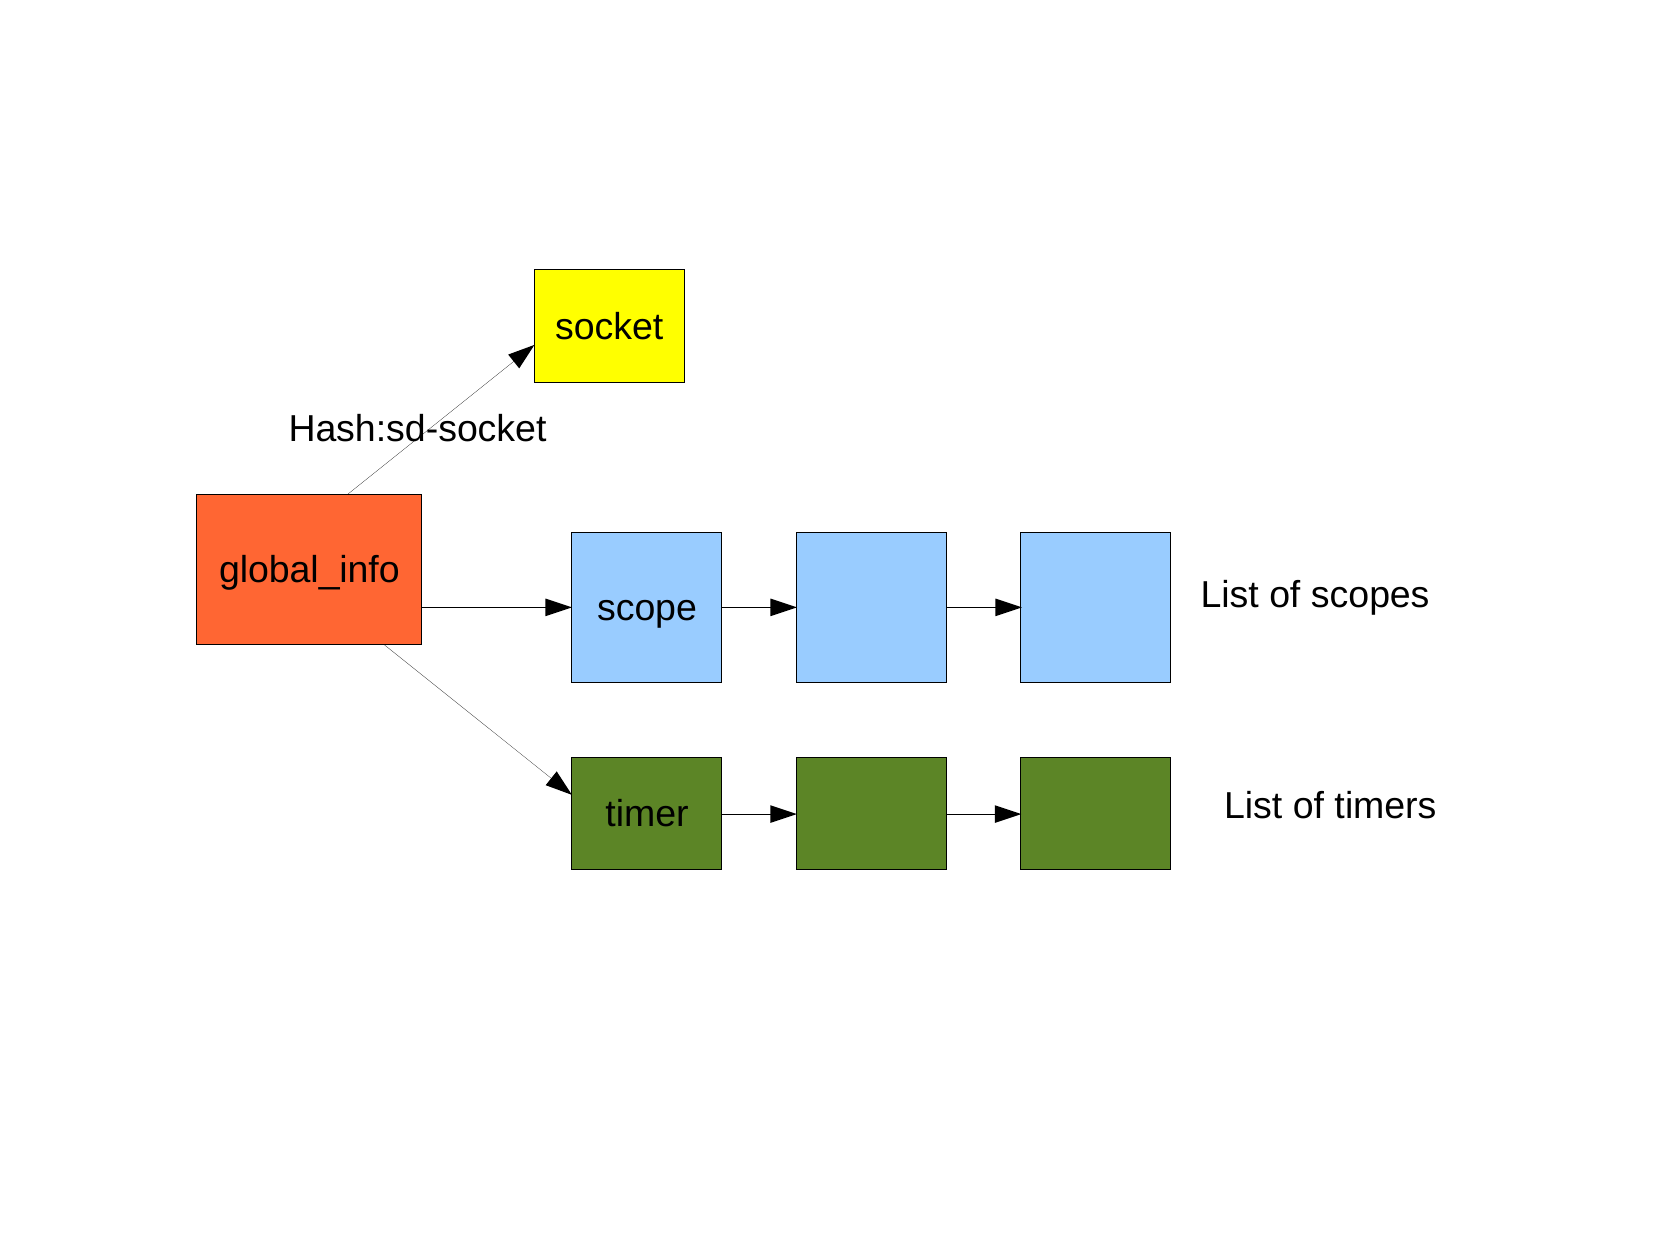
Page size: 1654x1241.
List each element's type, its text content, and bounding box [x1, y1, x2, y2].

text_box timer [571, 757, 722, 870]
text_box [1020, 532, 1171, 683]
text_box [796, 757, 947, 870]
text_box [1020, 757, 1171, 870]
text_box global_info [196, 494, 422, 645]
text_box [796, 532, 947, 683]
text_box List of timers [1209, 777, 1452, 834]
text_box socket [534, 269, 685, 383]
text_box scope [571, 532, 722, 683]
text_box List of scopes [1185, 566, 1445, 623]
text_box Hash:sd-socket [273, 400, 562, 457]
